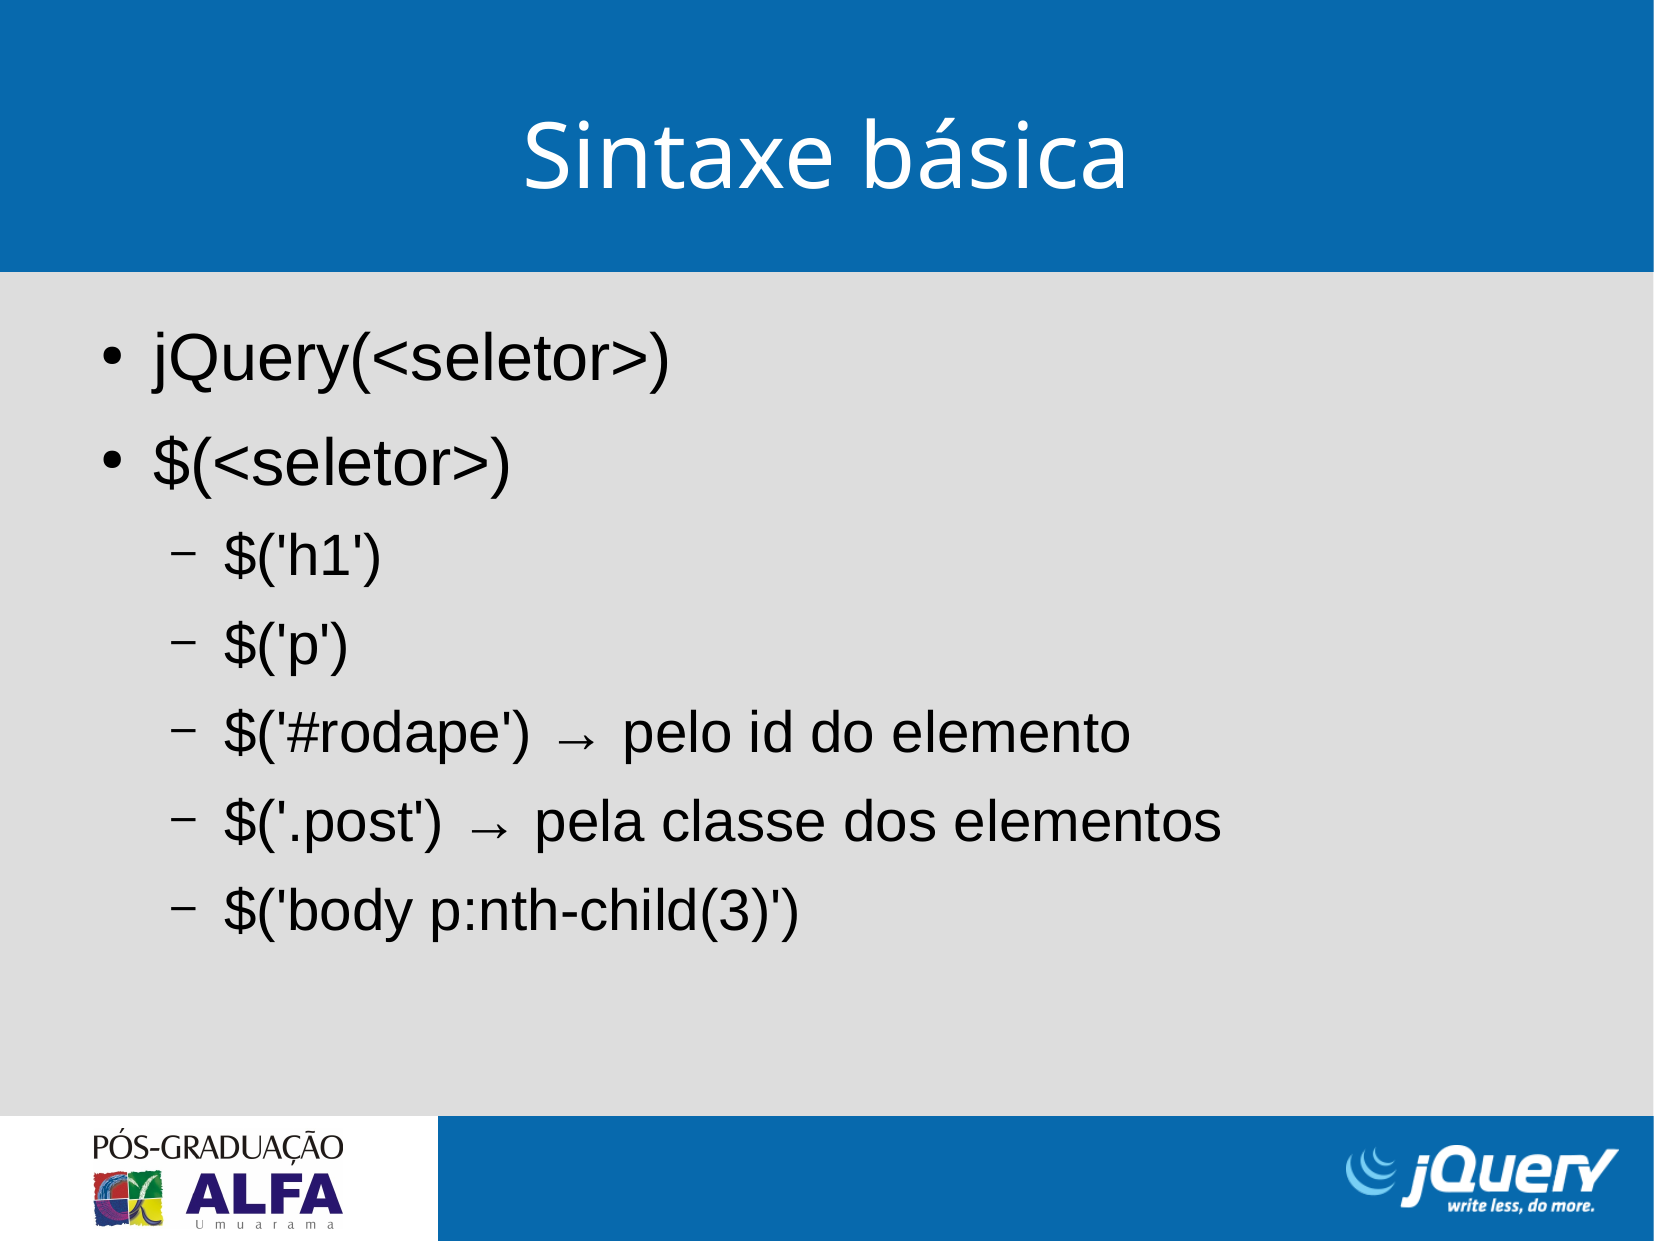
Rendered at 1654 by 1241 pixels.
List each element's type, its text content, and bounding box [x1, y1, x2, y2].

list jQuery(<seletor>) $(<seletor>) $('h1') $('p') $('#rodape') → pelo id do elemento $('.post') → pela classe dos elementos $('body p:nth-child(3)') [82, 320, 1571, 1040]
picture [93, 1128, 343, 1229]
picture [438, 1116, 1654, 1241]
picture [0, 0, 1654, 272]
title Sintaxe básica [82, 49, 1571, 257]
